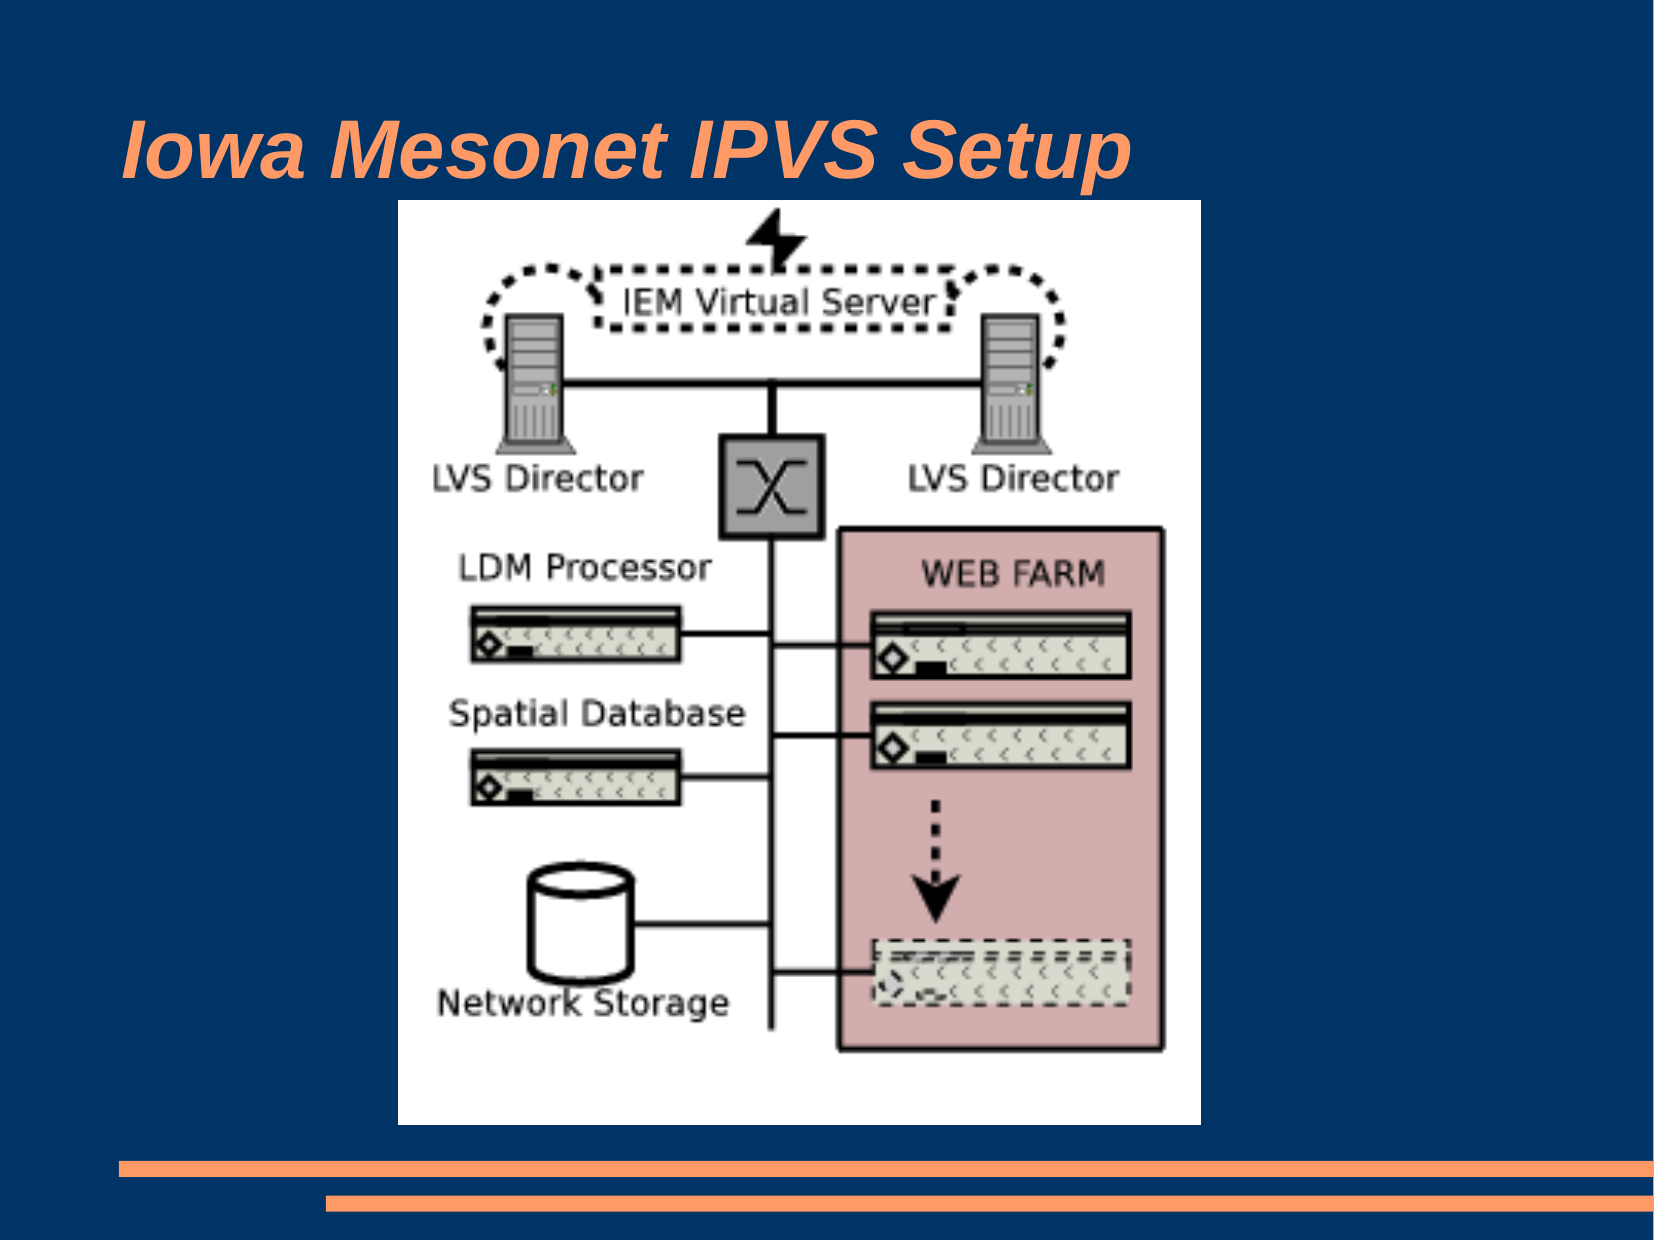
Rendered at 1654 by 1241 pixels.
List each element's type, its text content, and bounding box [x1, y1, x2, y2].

title Iowa Mesonet IPVS Setup [121, 53, 1534, 247]
picture [398, 200, 1201, 1126]
